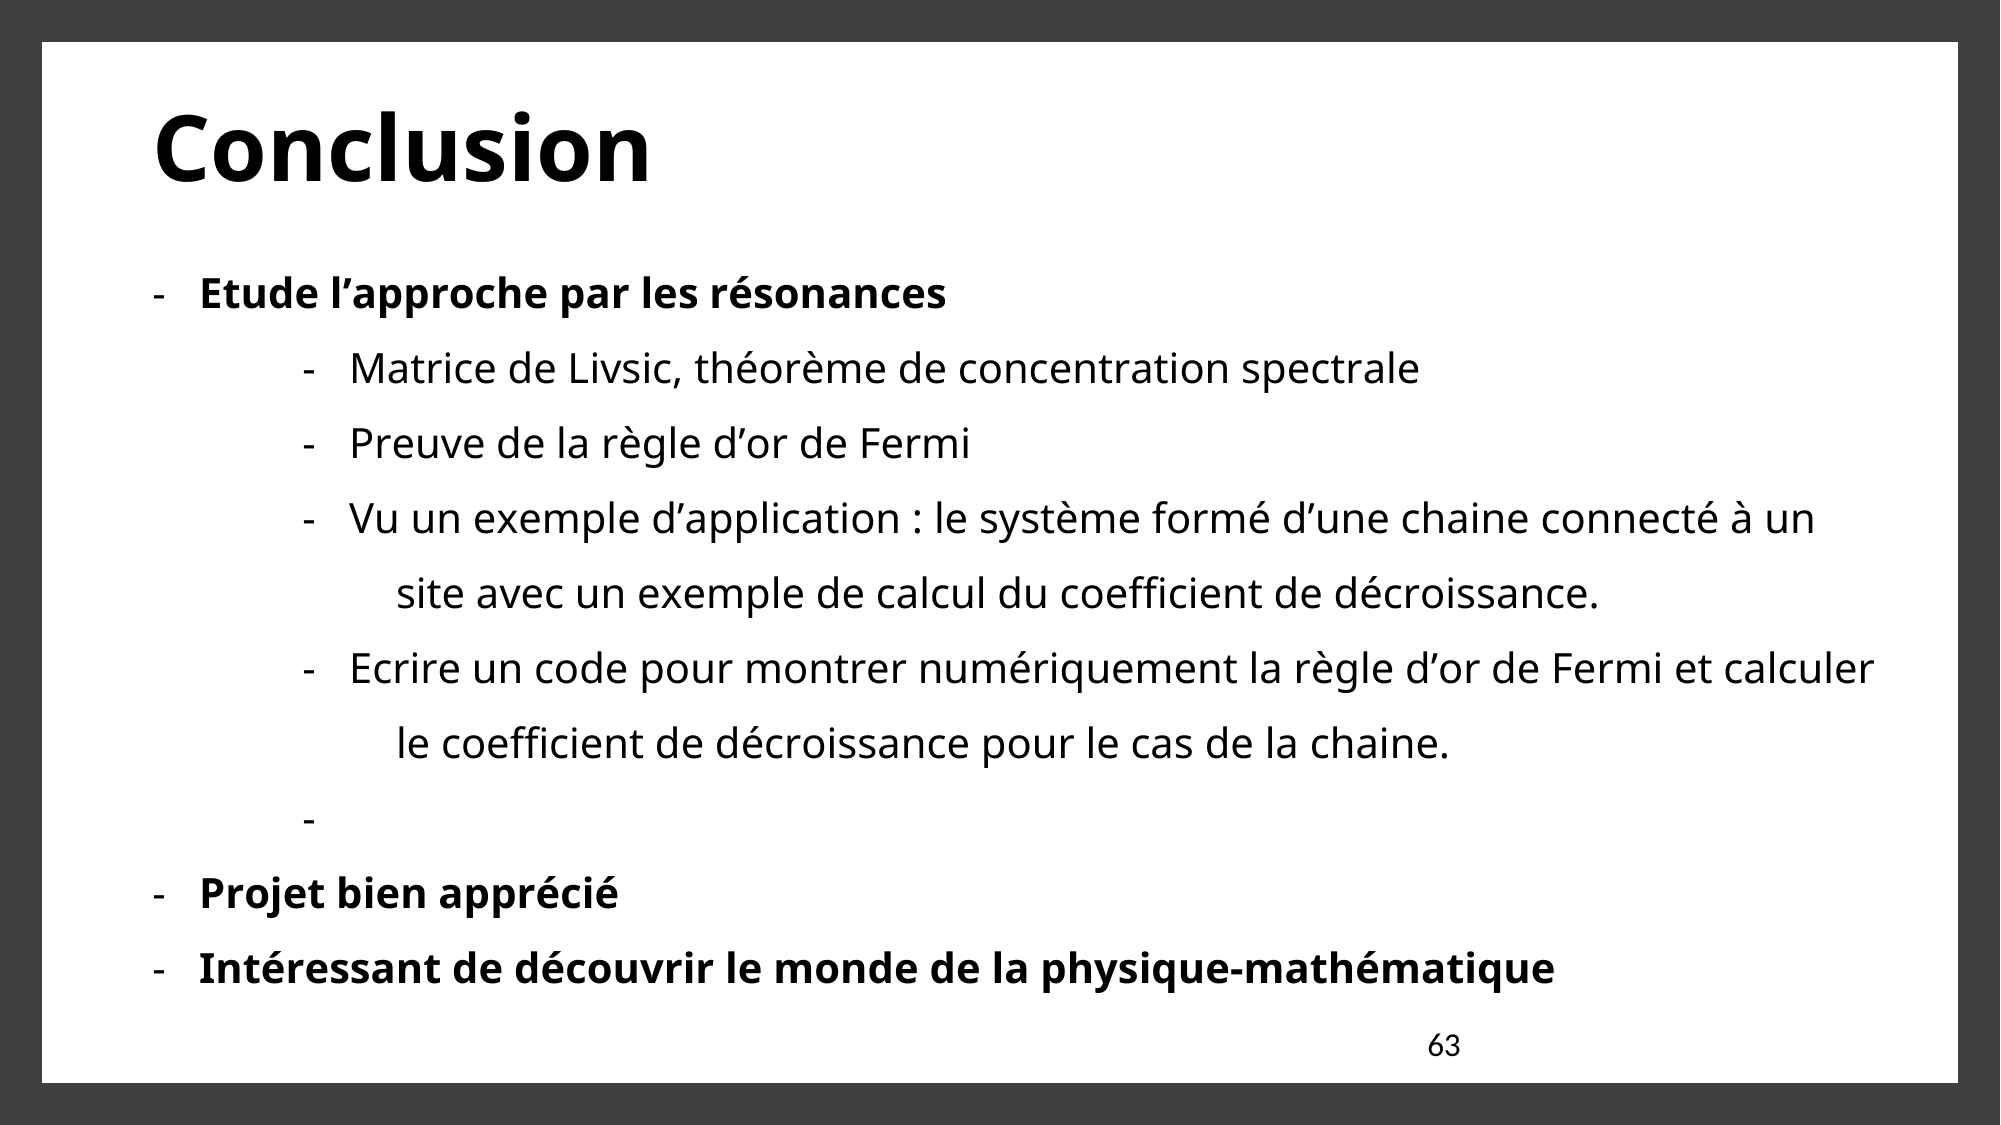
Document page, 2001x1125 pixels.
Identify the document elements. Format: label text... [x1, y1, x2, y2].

title Conclusion [137, 43, 1863, 234]
text_box [0, 0, 2000, 1125]
text_box Etude l’approche par les résonances Matrice de Livsic, théorème de concentration spectrale Preuve de la règle d’or de Fermi Vu un exemple d’application : le système formé d’une chaine connecté à un site avec un exemple de calcul du coefficient de décroissance. Ecrire un code pour montrer numériquement la règle d’or de Fermi et calculer le coefficient de décroissance pour le cas de la chaine. Projet bien apprécié Intéressant de découvrir le monde de la physique-mathématique [137, 234, 1894, 1000]
